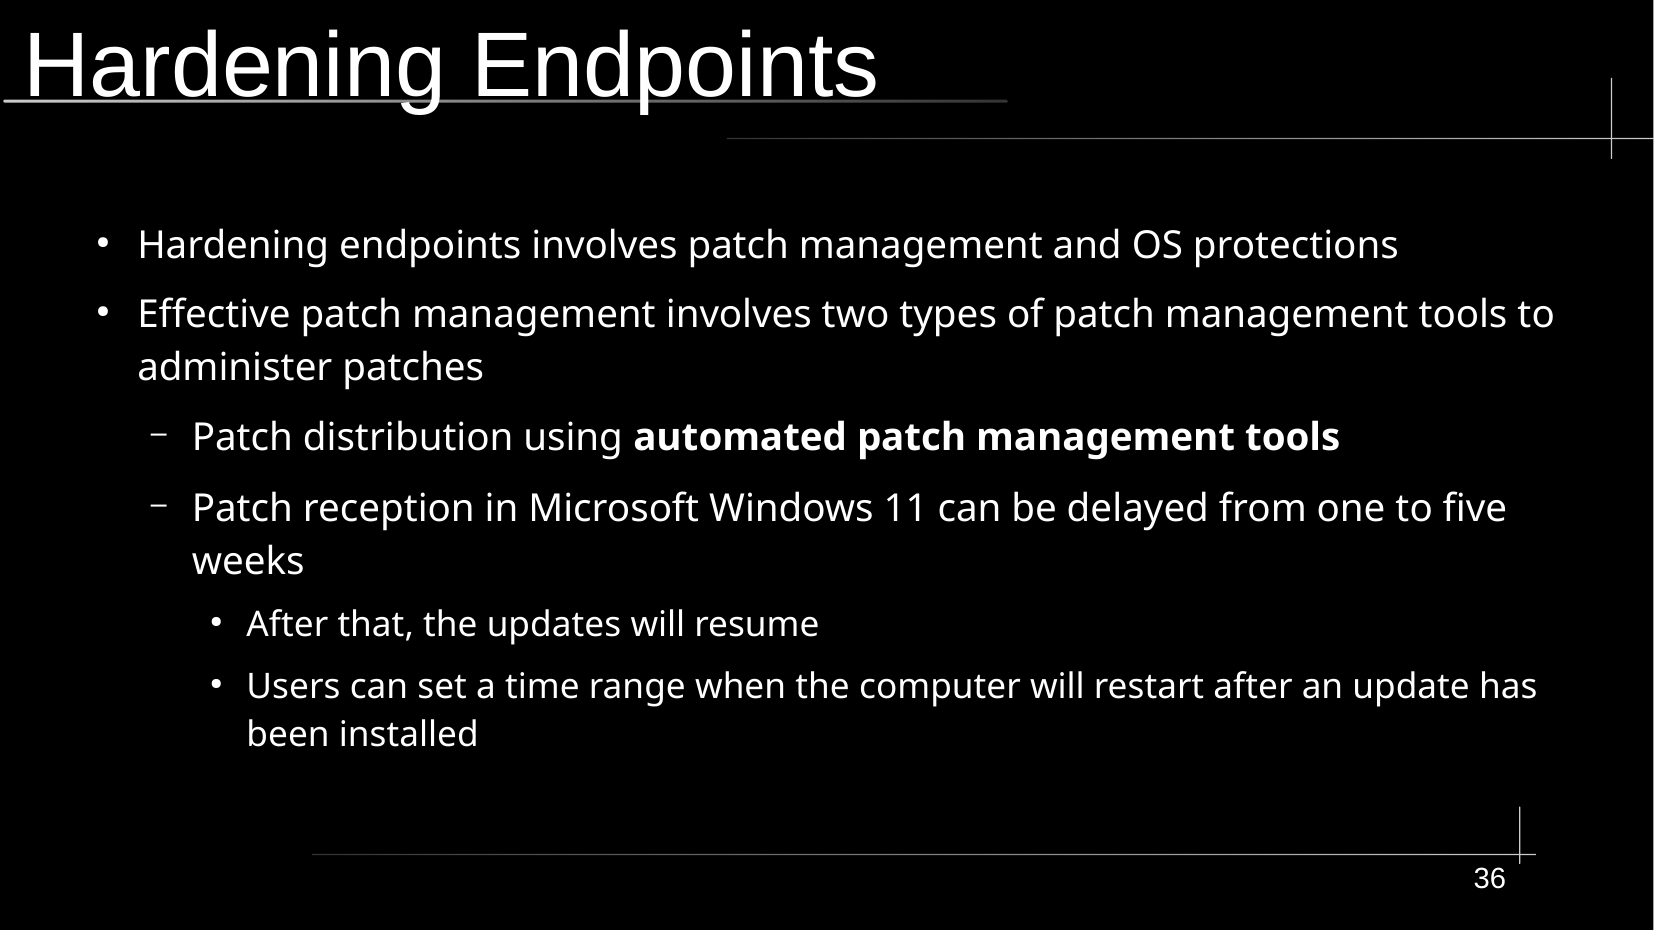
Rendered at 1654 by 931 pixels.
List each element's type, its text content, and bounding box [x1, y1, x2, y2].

list Hardening endpoints involves patch management and OS protections Effective patch management involves two types of patch management tools to administer patches Patch distribution using automated patch management tools Patch reception in Microsoft Windows 11 can be delayed from one to five weeks After that, the updates will resume Users can set a time range when the computer will restart after an update has been installed [82, 217, 1571, 758]
title Hardening Endpoints [23, 11, 1589, 119]
